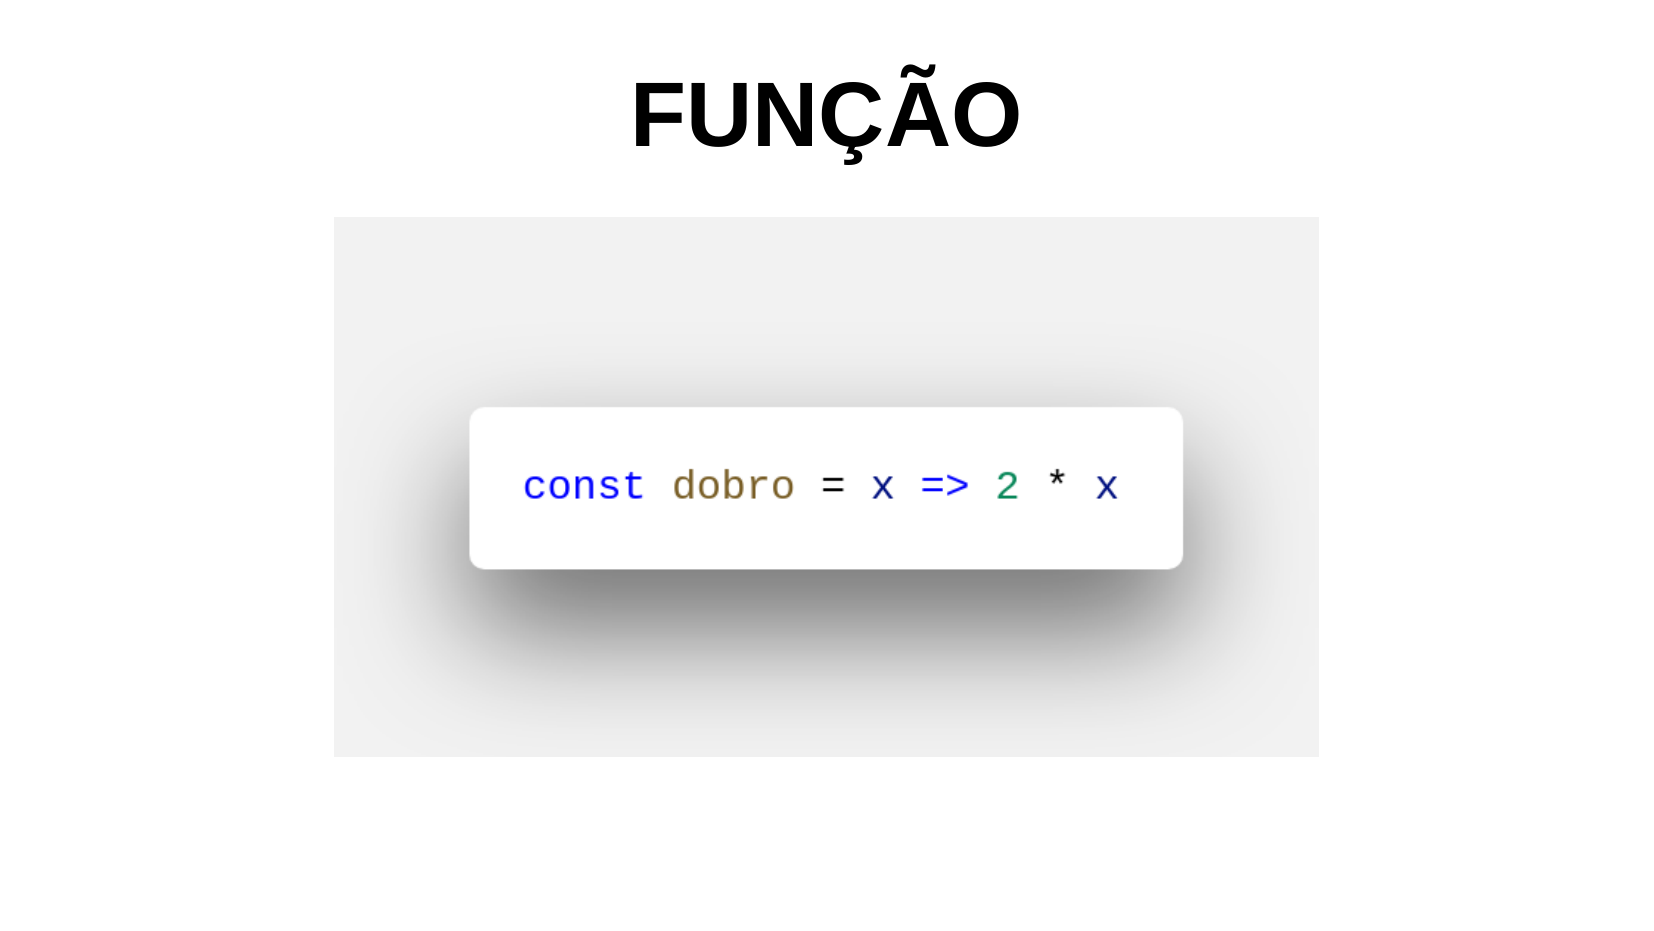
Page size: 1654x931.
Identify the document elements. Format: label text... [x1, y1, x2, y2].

picture [334, 217, 1319, 758]
title FUNÇÃO [82, 37, 1571, 193]
